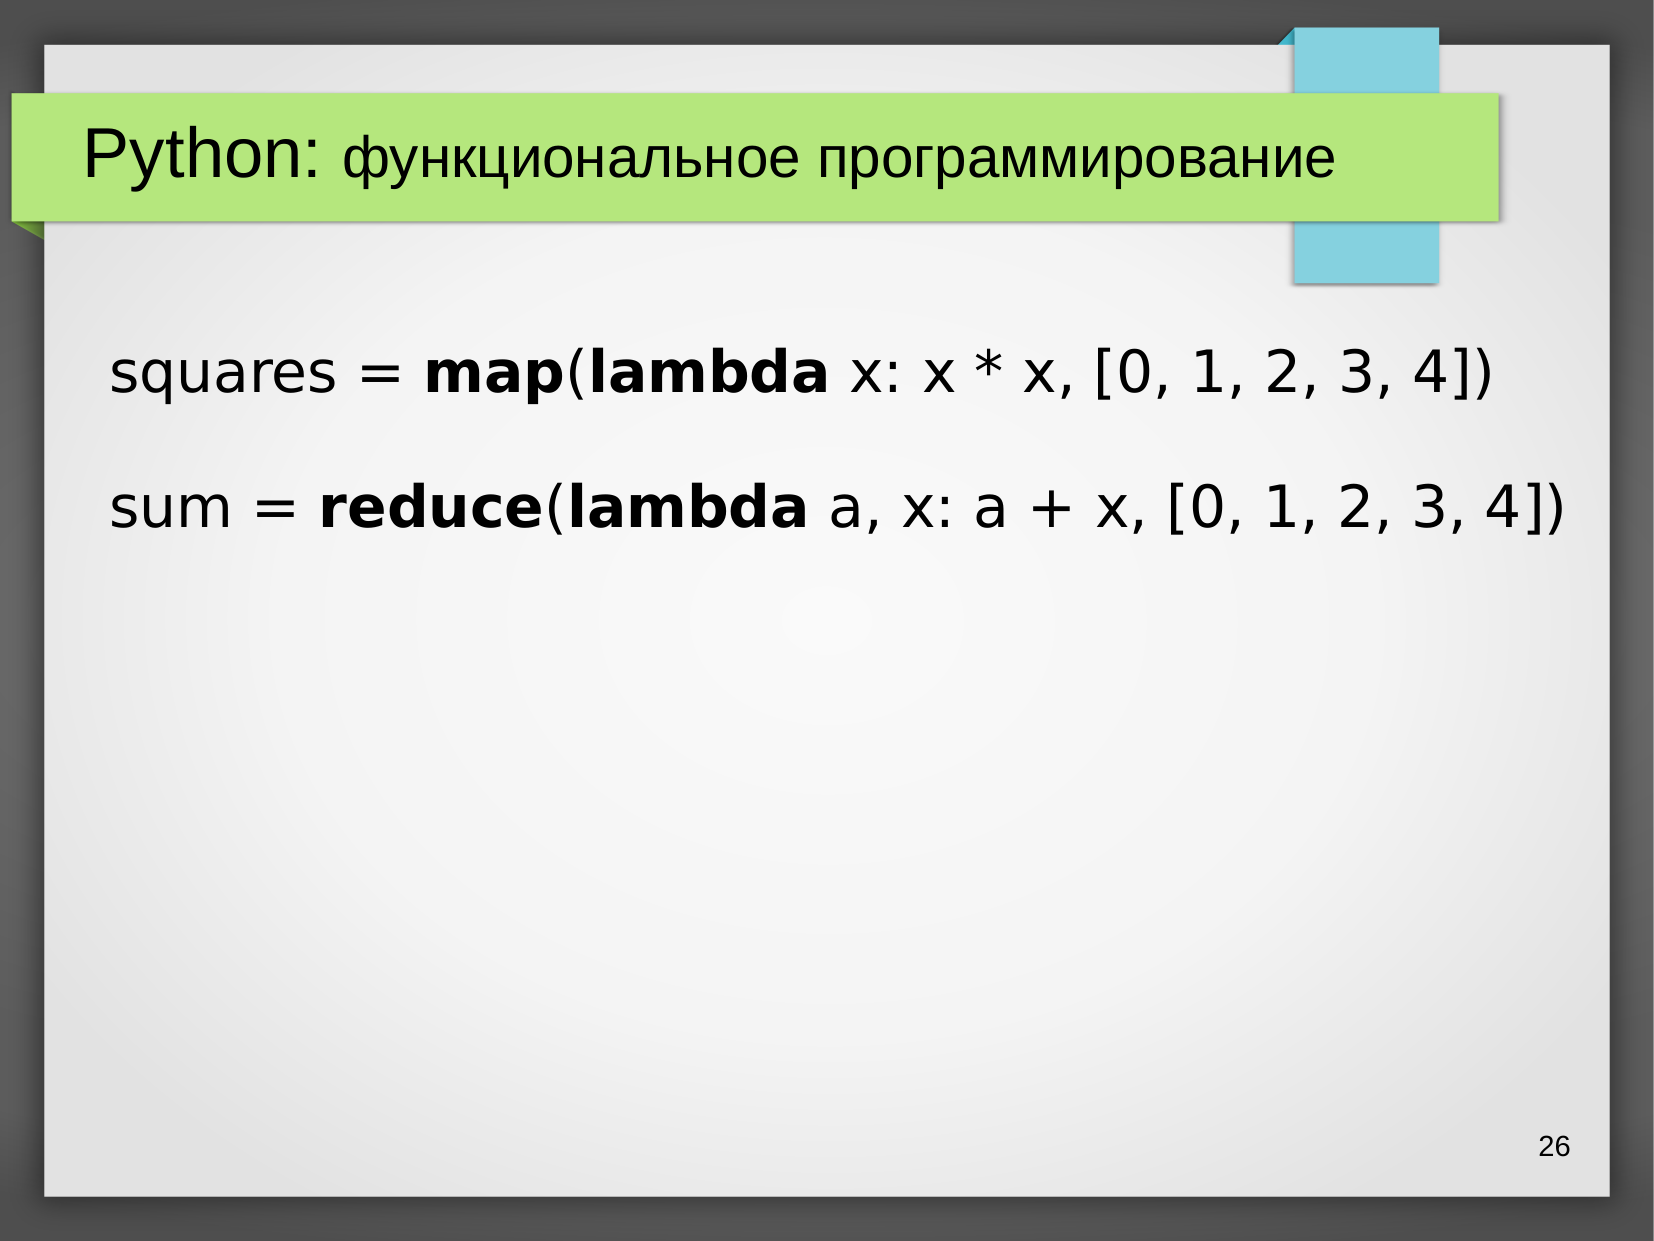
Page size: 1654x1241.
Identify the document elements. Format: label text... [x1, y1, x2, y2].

text_box squares = map(lambda x: x * x, [0, 1, 2, 3, 4]) sum = reduce(lambda a, x: a + x, [0, 1, 2, 3, 4]) [94, 330, 1595, 827]
title Python: функциональное программирование [82, 49, 1571, 257]
picture [0, 0, 1654, 1241]
